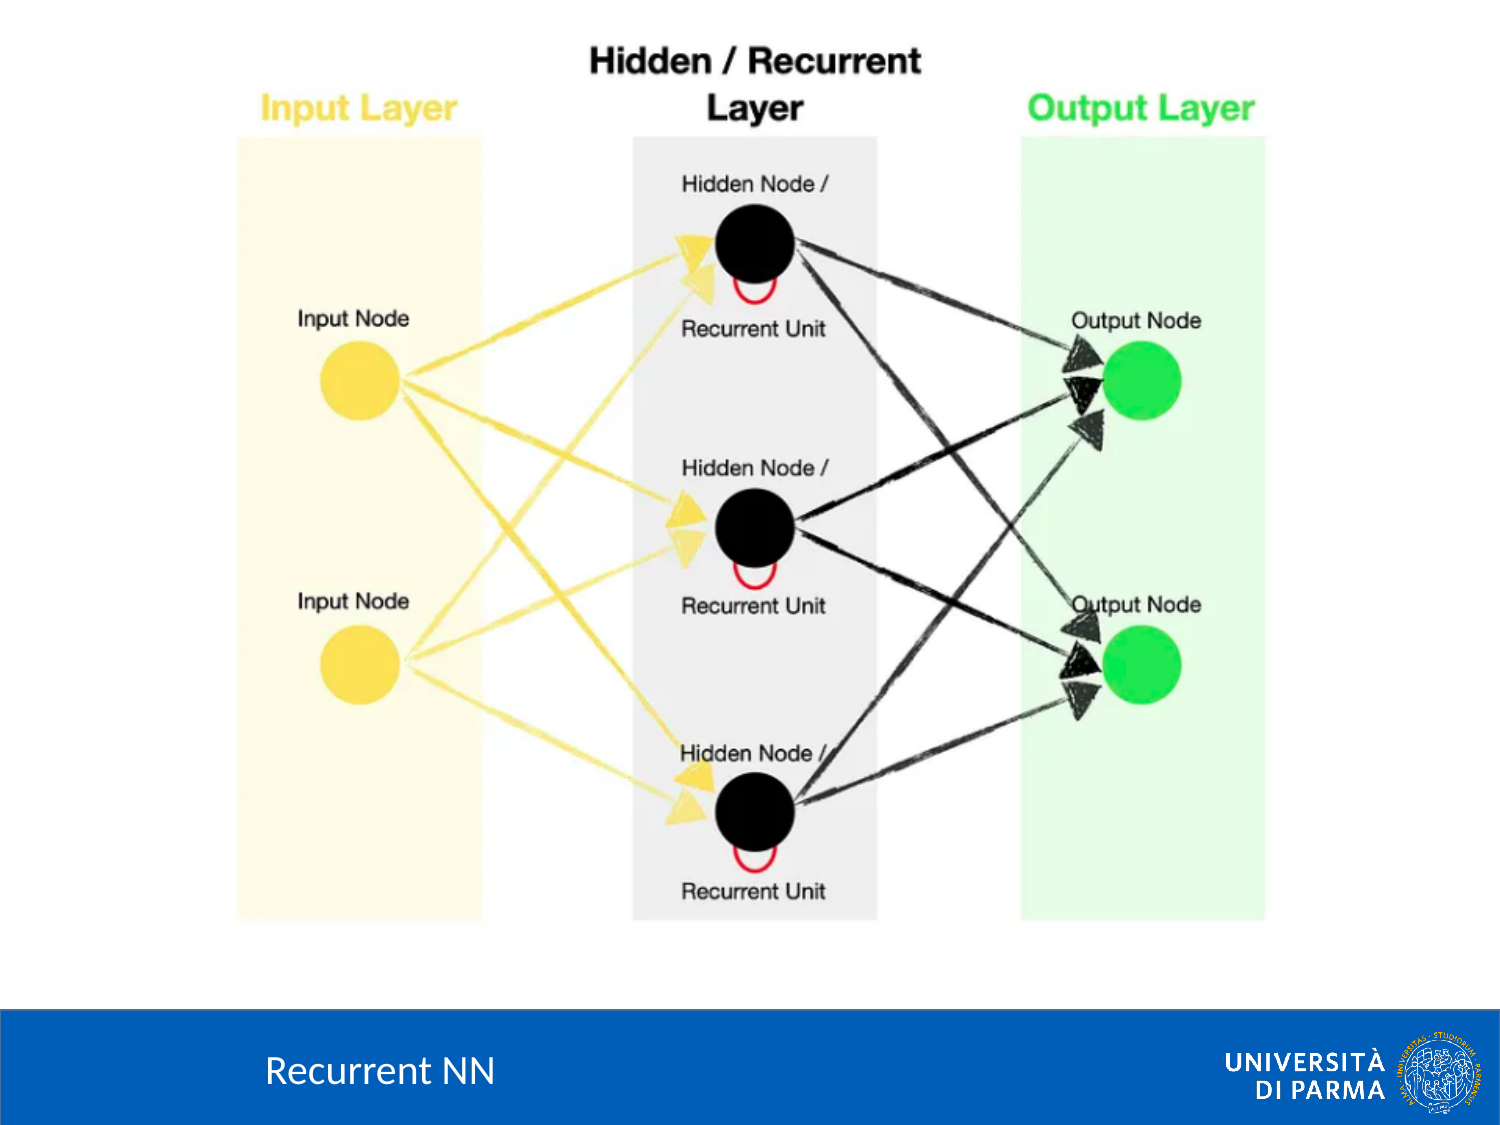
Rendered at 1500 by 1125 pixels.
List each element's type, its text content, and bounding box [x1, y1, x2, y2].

picture [1226, 1032, 1481, 1114]
picture [196, 2, 1289, 949]
text_box [0, 1010, 1500, 1125]
text_box Recurrent NN [250, 1035, 777, 1101]
